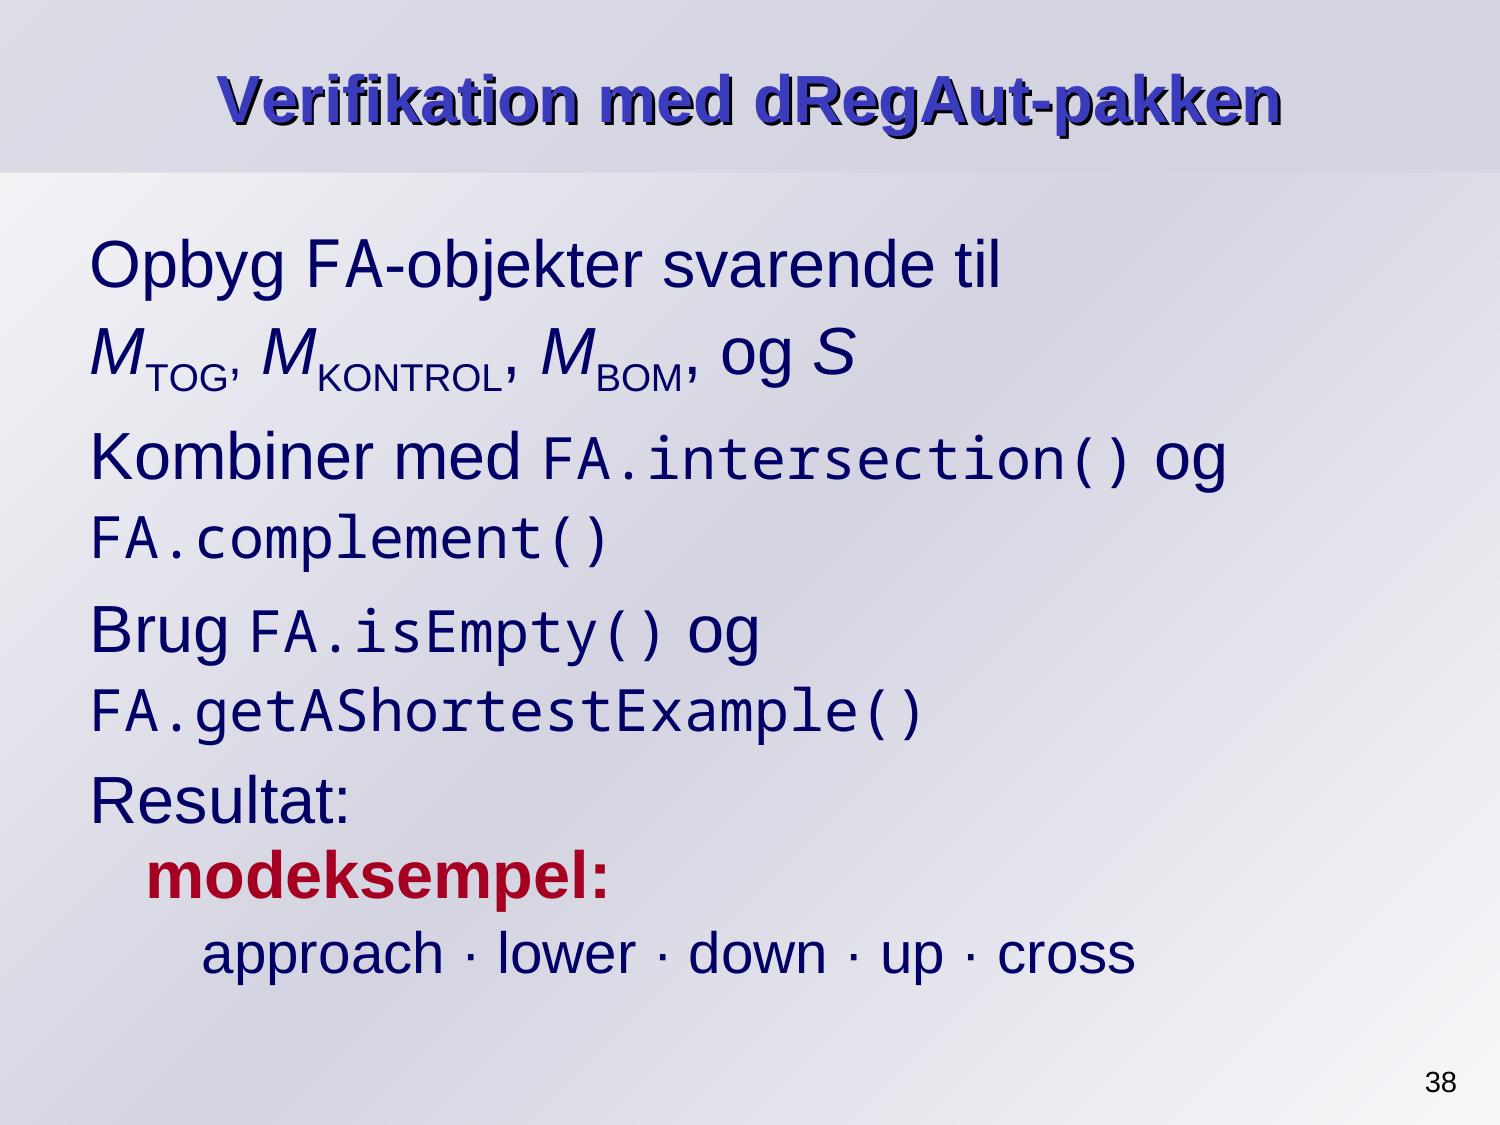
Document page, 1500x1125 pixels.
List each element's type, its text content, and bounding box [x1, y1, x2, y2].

title Verifikation med dRegAut-pakken [75, 24, 1426, 173]
list Opbyg FA-objekter svarende til MTOG, MKONTROL, MBOM, og S Kombiner med FA.intersection() og FA.complement() Brug FA.isEmpty() og FA.getAShortestExample() Resultat: modeksempel: approach · lower · down · up · cross [74, 208, 1459, 1048]
